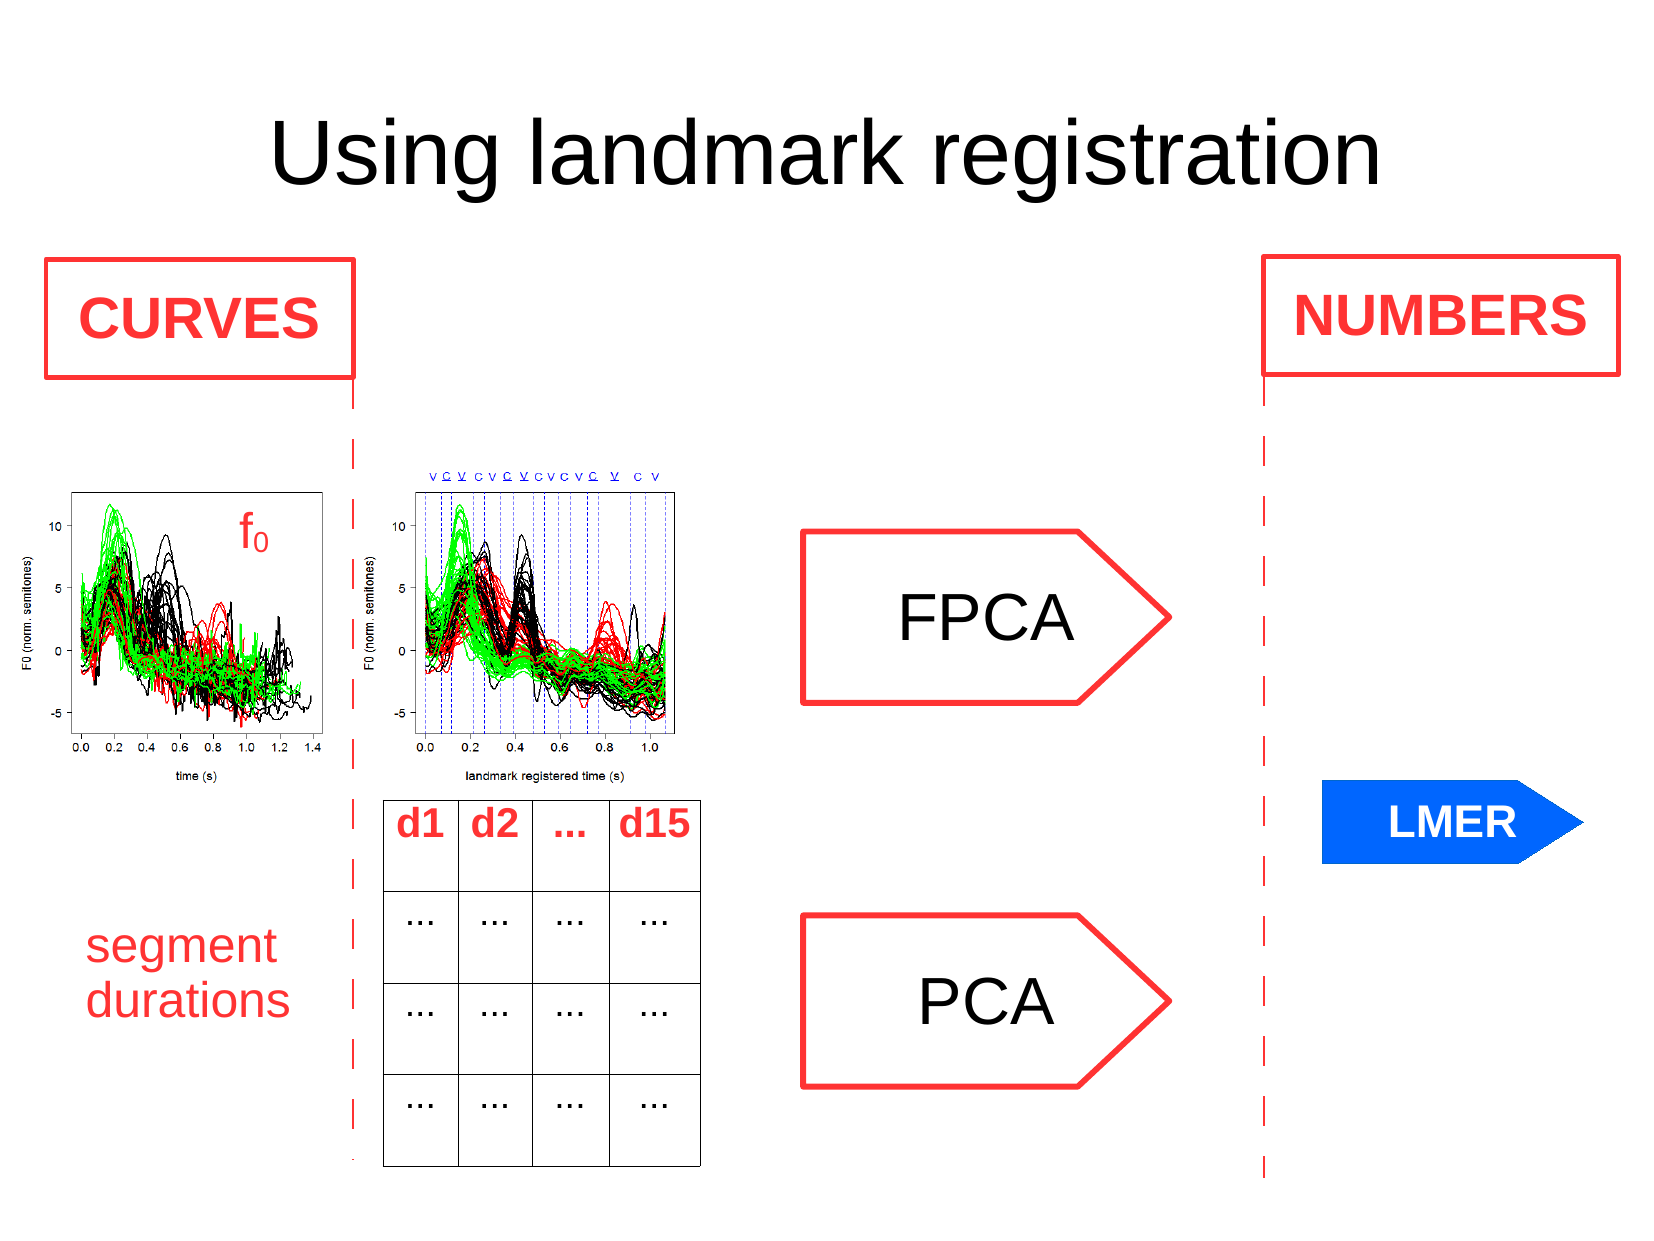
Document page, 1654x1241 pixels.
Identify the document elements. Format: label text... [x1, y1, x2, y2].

table_cell ... [533, 892, 609, 983]
picture [353, 472, 696, 792]
table_cell ... [459, 892, 532, 983]
table_cell ... [533, 1075, 609, 1166]
text_box PCA [803, 915, 1170, 1087]
table_cell ... [384, 1075, 458, 1166]
table_cell ... [459, 1075, 532, 1166]
table_header d1 [384, 801, 458, 891]
table_header d2 [459, 801, 532, 891]
text_box f0 [224, 496, 355, 584]
text_box CURVES [46, 259, 354, 378]
table_header d15 [610, 801, 700, 891]
table_cell ... [384, 892, 458, 983]
table_cell ... [533, 984, 609, 1074]
table_header ... [533, 801, 609, 891]
picture [11, 472, 343, 792]
table_cell ... [384, 984, 458, 1074]
text_box NUMBERS [1263, 256, 1619, 375]
text_box LMER [1322, 780, 1584, 864]
table_cell ... [610, 1075, 700, 1166]
text_box segment durations [70, 909, 308, 1036]
table_cell ... [459, 984, 532, 1074]
table_cell ... [610, 984, 700, 1074]
title Using landmark registration [82, 49, 1571, 257]
table_cell ... [610, 892, 700, 983]
text_box FPCA [803, 531, 1170, 703]
